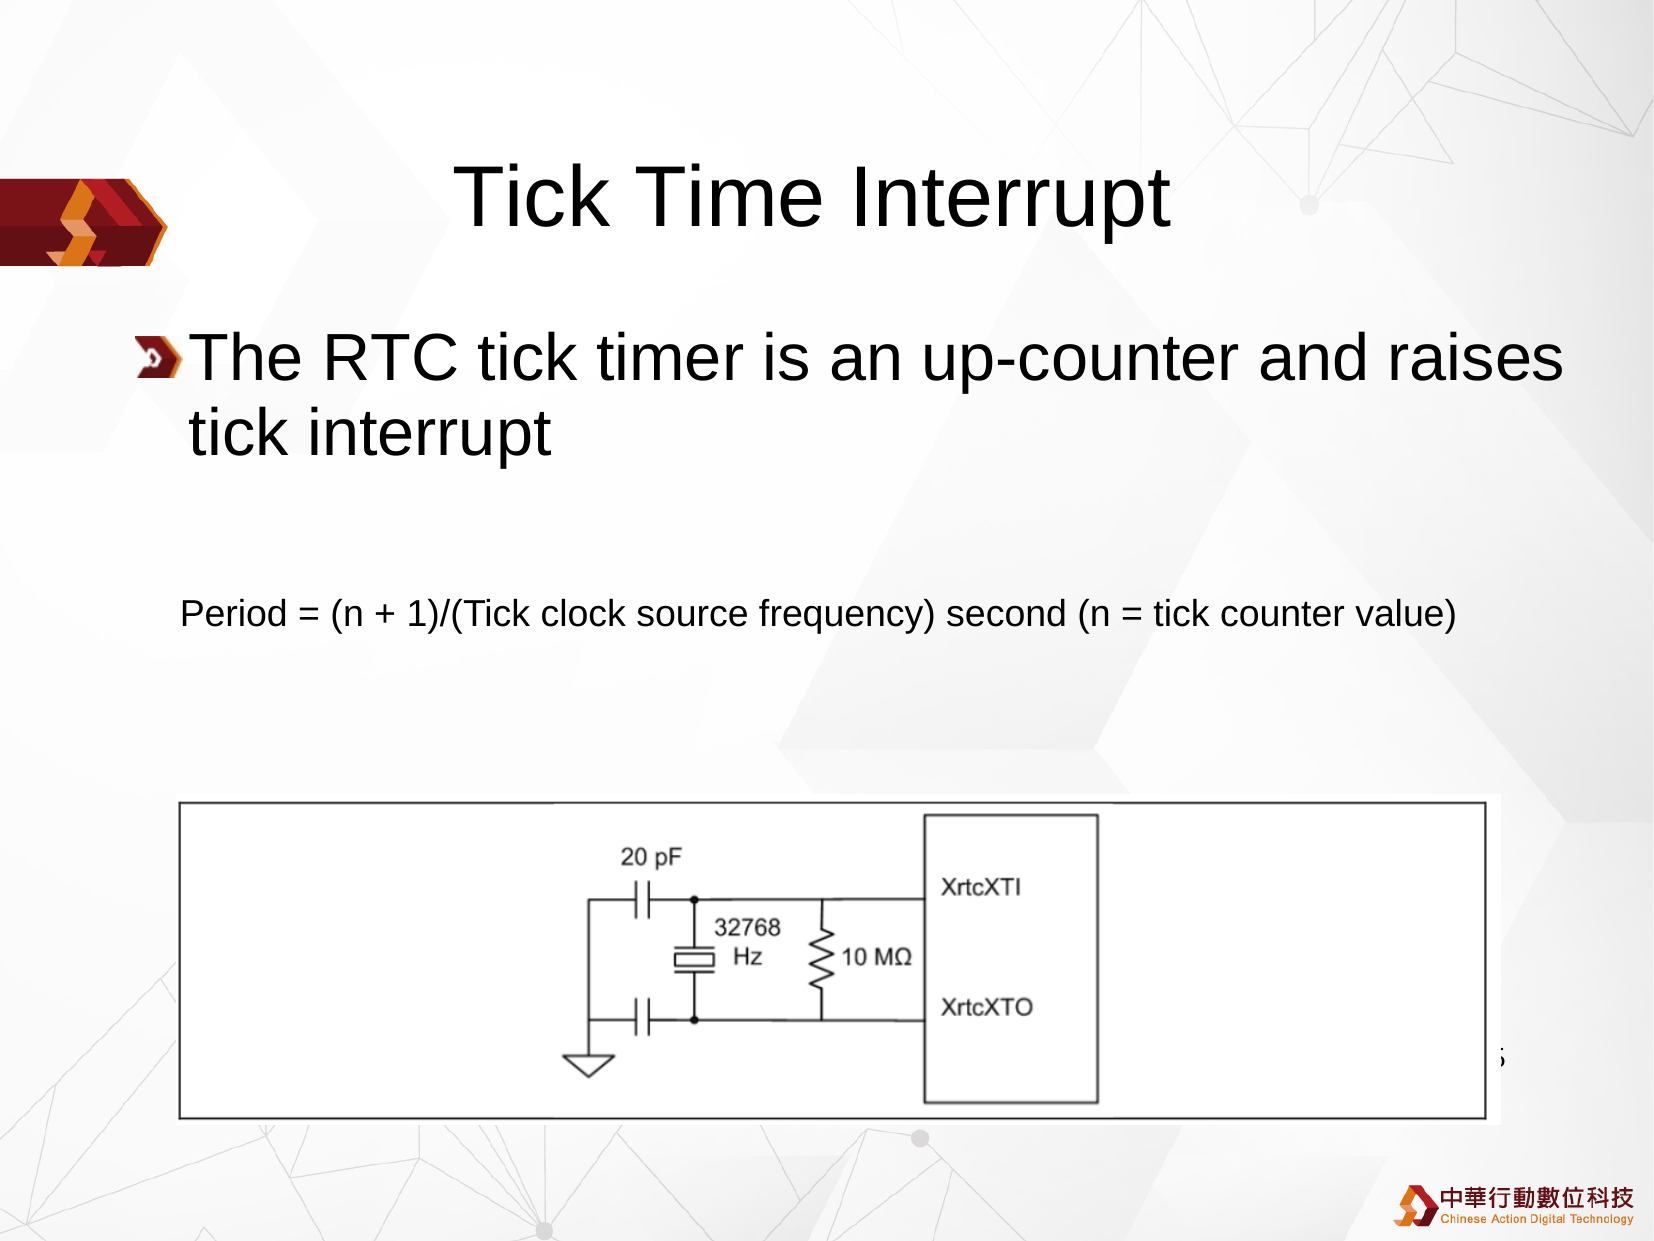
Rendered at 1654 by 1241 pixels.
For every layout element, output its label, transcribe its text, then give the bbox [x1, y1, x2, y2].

picture [0, 0, 1654, 1241]
title Tick Time Interrupt [118, 112, 1506, 281]
list The RTC tick timer is an up-counter and raises tick interrupt [118, 319, 1571, 1040]
